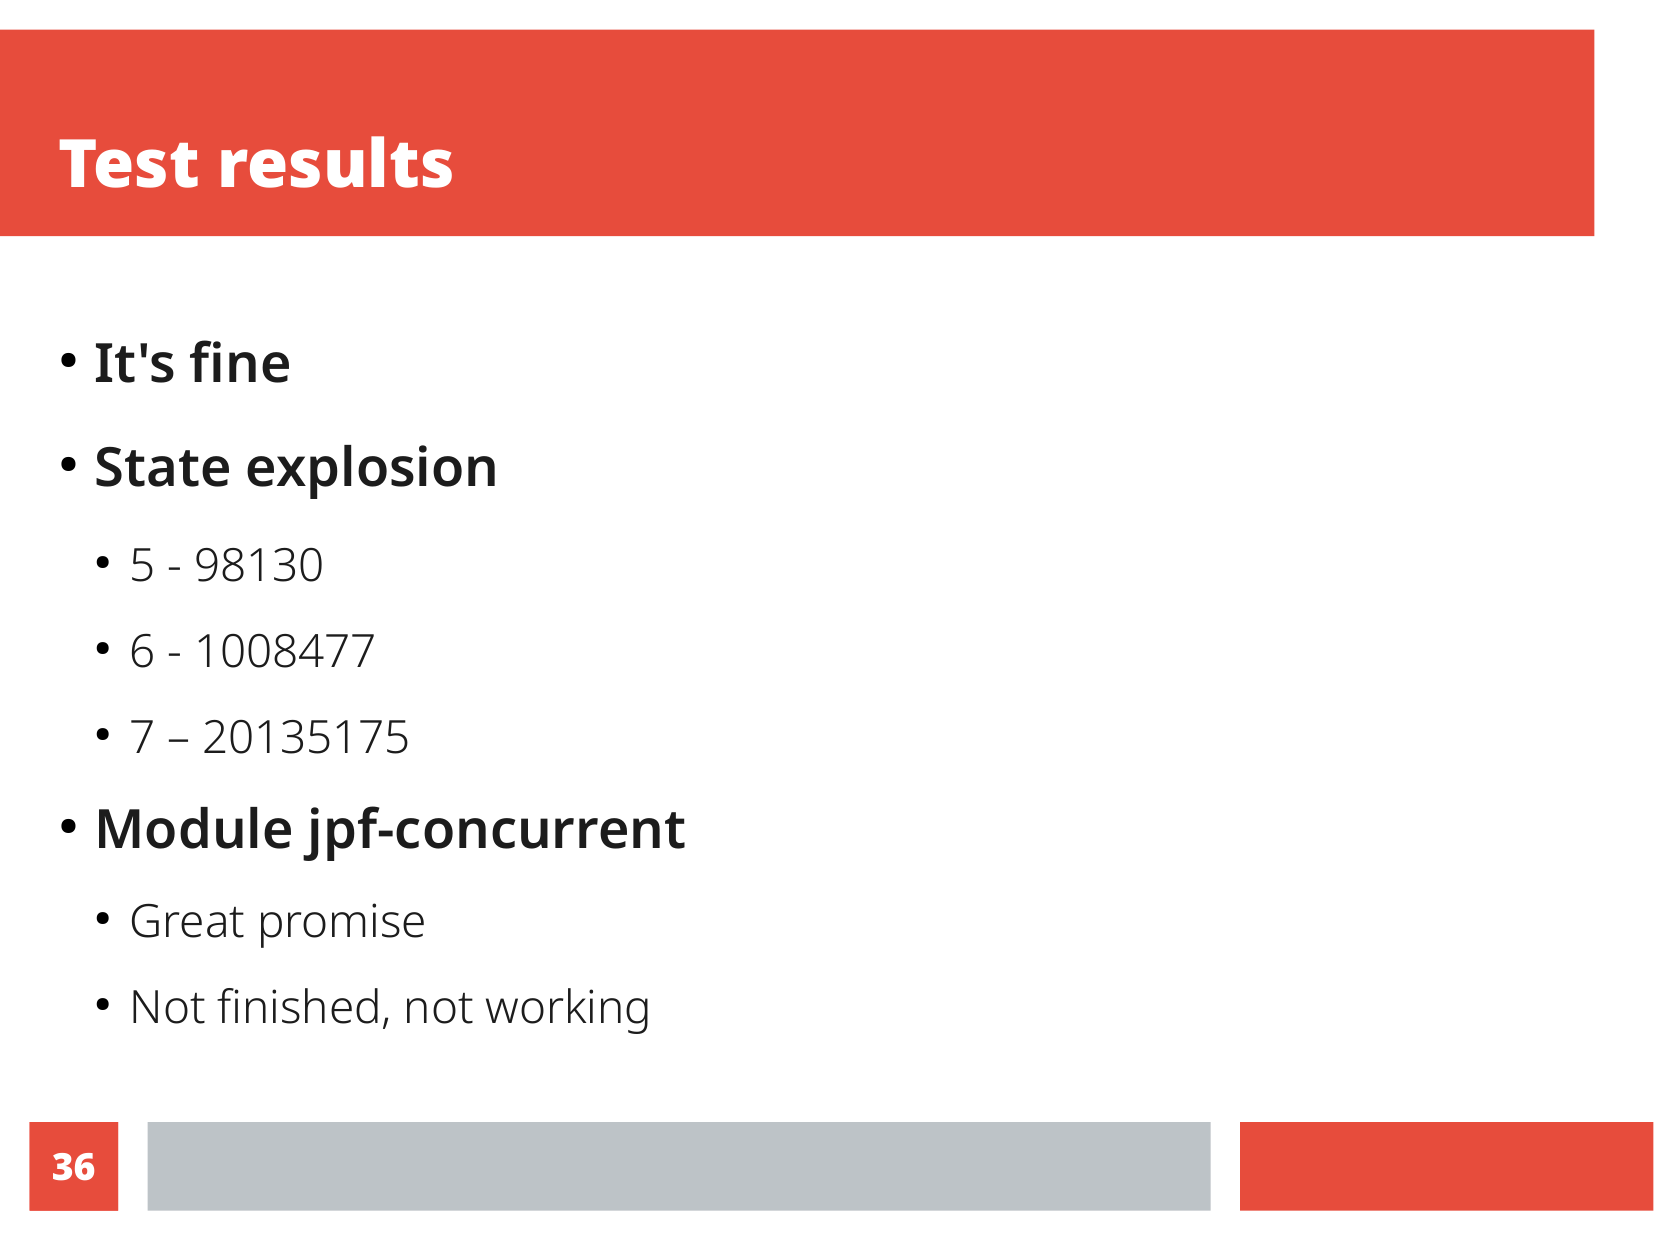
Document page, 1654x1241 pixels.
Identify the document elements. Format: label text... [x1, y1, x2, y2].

title Test results [59, 59, 1595, 207]
list It's fine State explosion 5 - 98130 6 - 1008477 7 – 20135175 Module jpf-concurrent Great promise Not finished, not working [59, 324, 1565, 1093]
